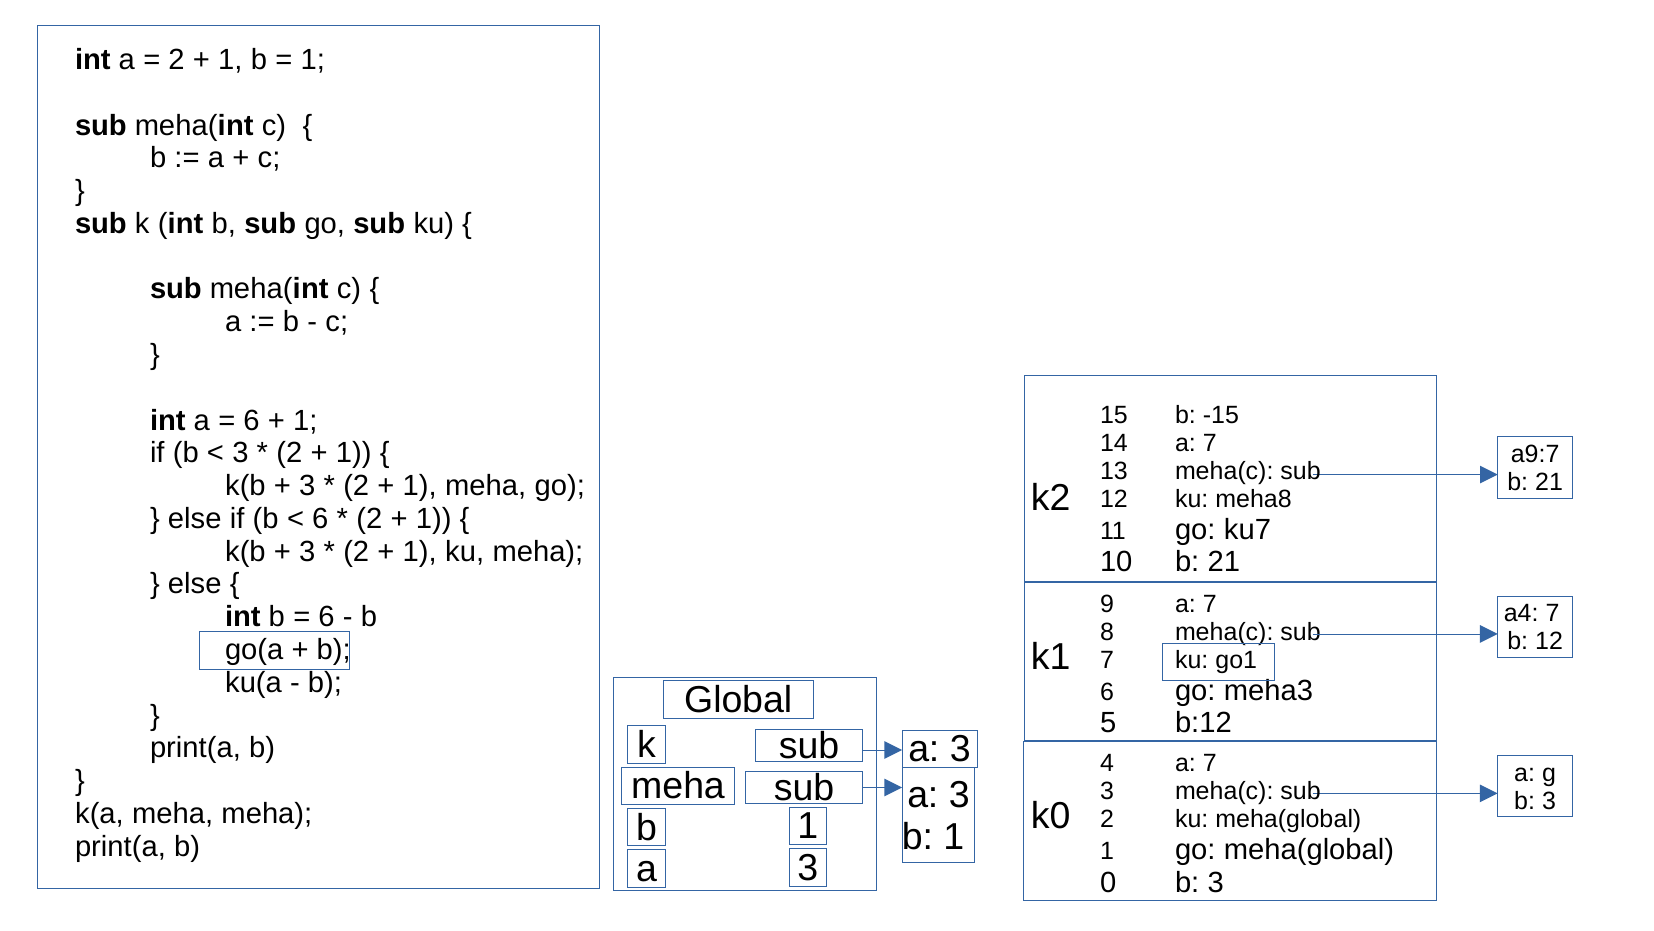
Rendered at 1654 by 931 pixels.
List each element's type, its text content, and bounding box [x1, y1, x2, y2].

text_box a: g b: 3 [1497, 755, 1573, 817]
text_box a: 3 b: 1 [902, 767, 975, 863]
text_box b [627, 808, 666, 846]
subtitle int a = 2 + 1, b = 1; sub meha(int c) { b := a + c; } sub k (int b, sub go, sub ku) { sub meha(int c) { a := b - c; } int a = 6 + 1; if (b < 3 * (2 + 1)) { k(b + 3 * (2 + 1), meha, go); } else if (b < 6 * (2 + 1)) { k(b + 3 * (2 + 1), ku, meha); } else { int b = 6 - b go(a + b); ku(a - b); } print(a, b) } k(a, meha, meha); print(a, b) [75, 43, 638, 863]
text_box k0 [1015, 787, 1085, 845]
text_box k2 [1016, 468, 1085, 526]
text_box k [627, 725, 666, 764]
text_box meha [621, 767, 735, 805]
text_box 3 [789, 848, 827, 887]
text_box 4 a: 7 3 meha(c): sub 2 ku: meha(global) 1 go: meha(global) 0 b: 3 [1085, 741, 1437, 916]
text_box k1 [1016, 628, 1086, 685]
text_box Global [663, 680, 814, 719]
text_box a9:7 b: 21 [1497, 436, 1573, 499]
text_box a: 3 [902, 730, 978, 768]
text_box 9 a: 7 8 meha(c): sub 7 ku: go1 6 go: meha3 5 b:12 [1085, 586, 1409, 741]
text_box a [627, 849, 666, 888]
text_box a4: 7 b: 12 [1497, 596, 1573, 658]
text_box 1 [789, 807, 827, 845]
text_box sub [755, 729, 863, 762]
text_box 15 b: -15 14 a: 7 13 meha(c): sub 12 ku: meha8 11 go: ku7 10 b: 21 [1085, 393, 1409, 586]
text_box sub [745, 771, 863, 804]
